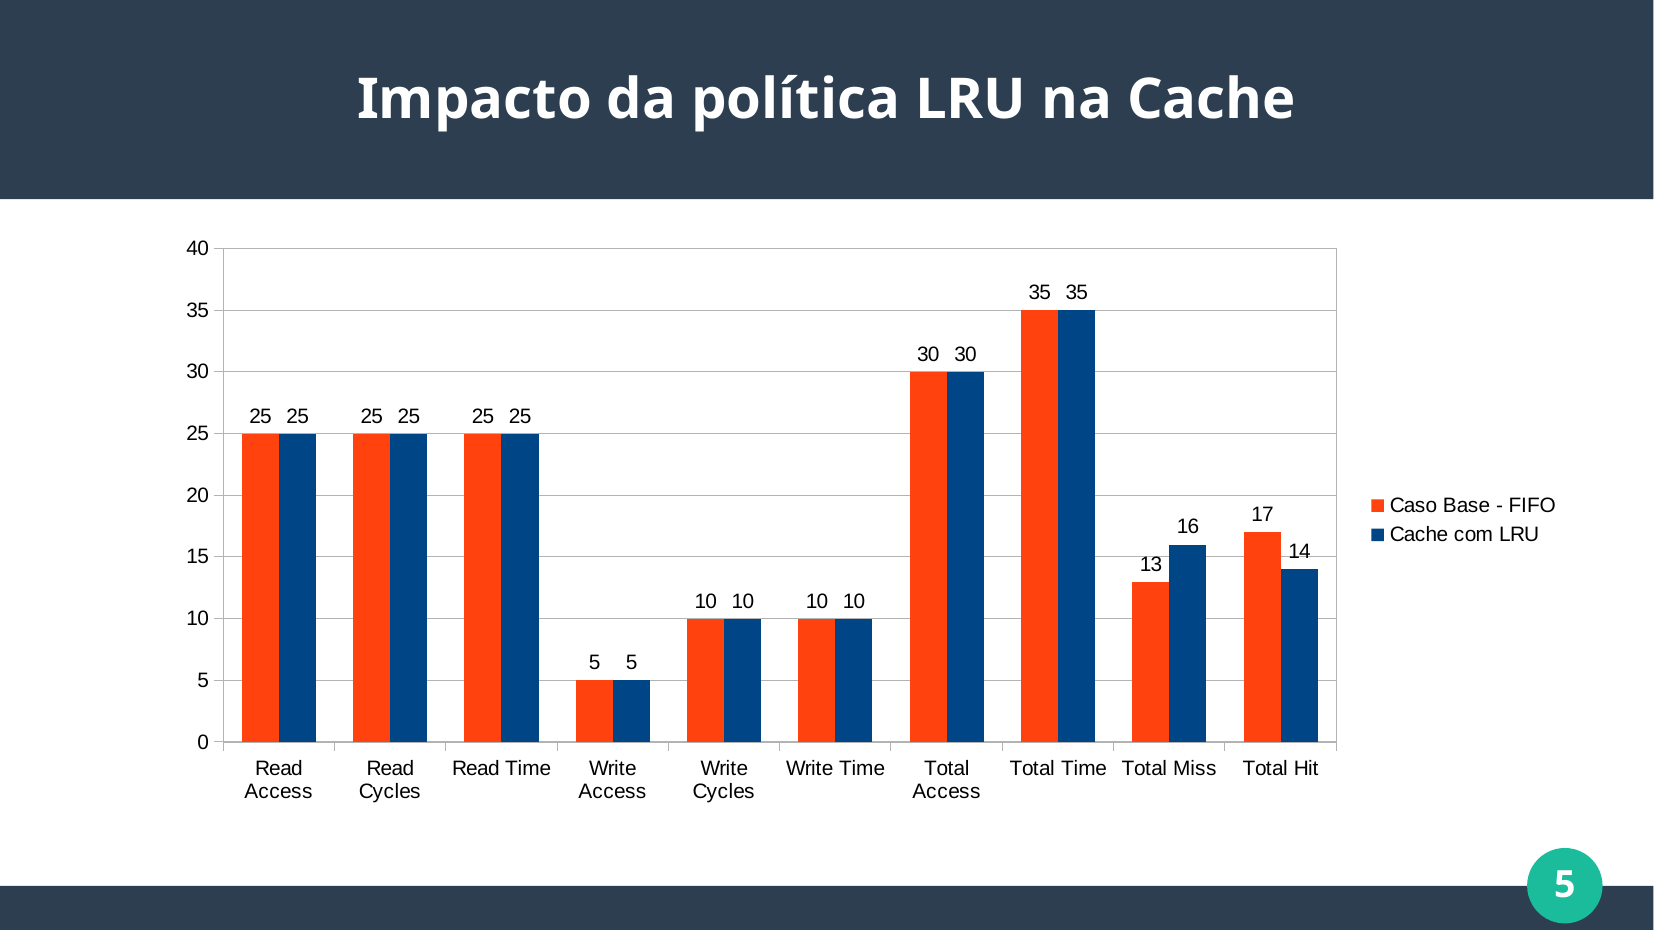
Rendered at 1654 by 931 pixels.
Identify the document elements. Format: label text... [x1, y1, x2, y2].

title Impacto da política LRU na Cache [59, 37, 1595, 155]
chart [158, 225, 1575, 816]
